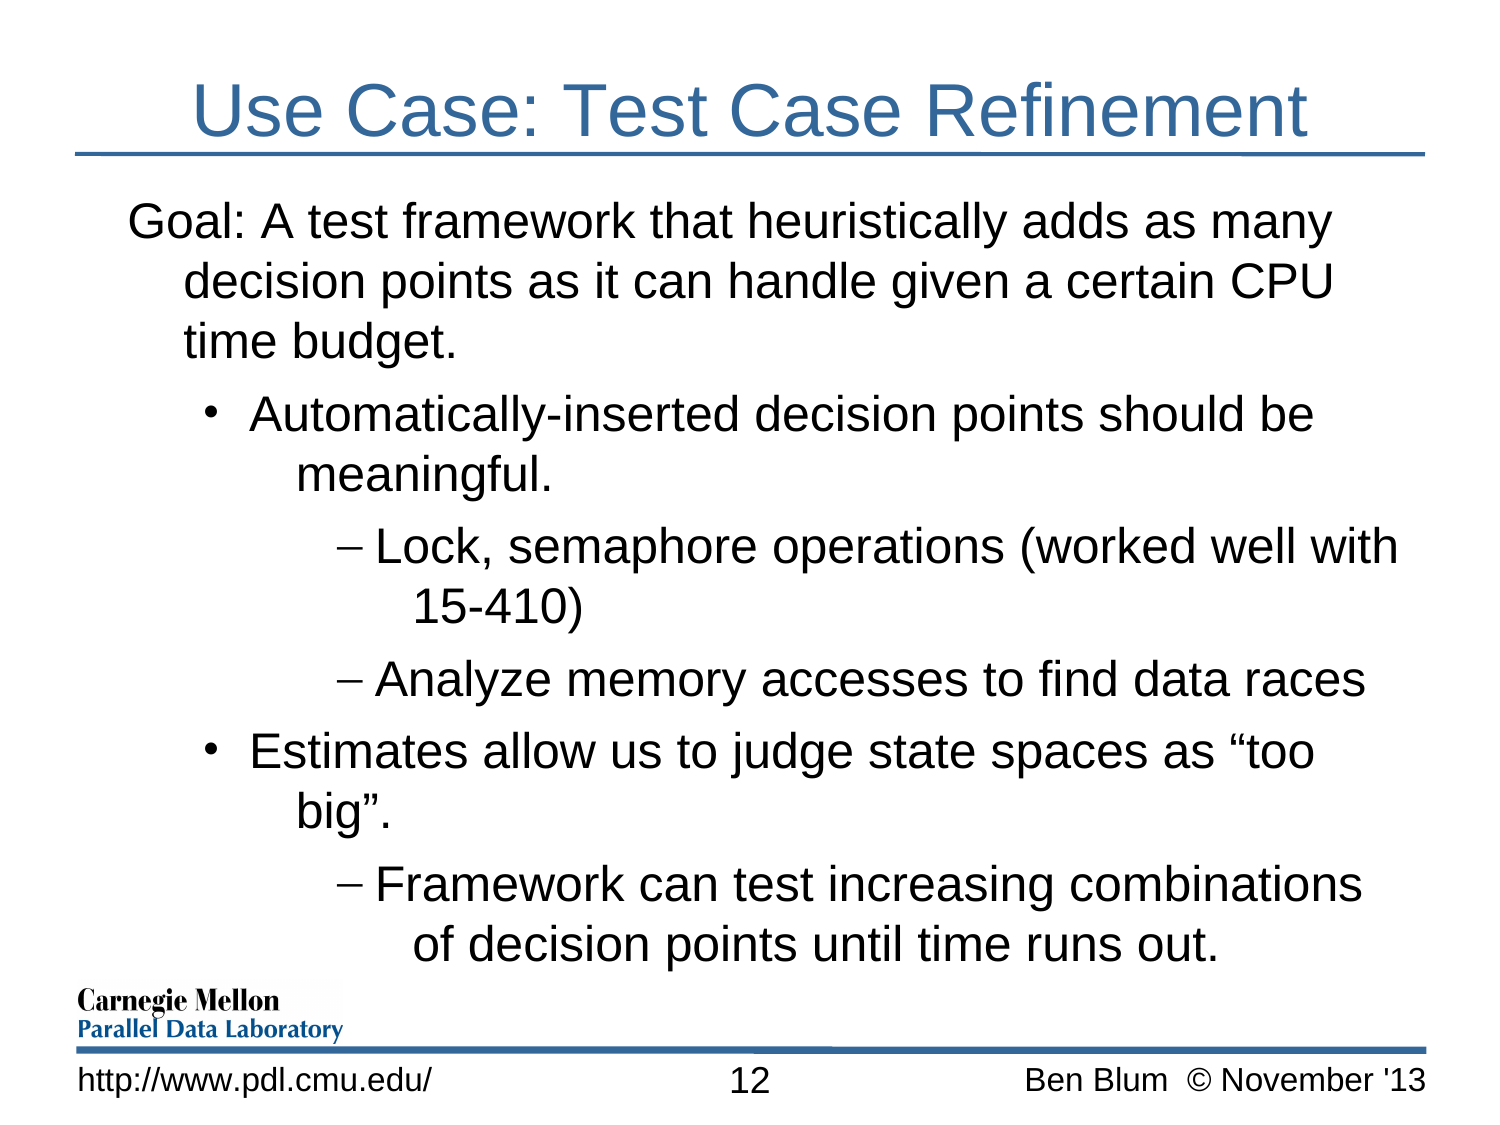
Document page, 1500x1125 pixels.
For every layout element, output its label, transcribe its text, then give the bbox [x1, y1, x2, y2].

list Goal: A test framework that heuristically adds as many decision points as it can handle given a certain CPU time budget. Automatically-inserted decision points should be meaningful. Lock, semaphore operations (worked well with 15-410) Analyze memory accesses to find data races Estimates allow us to judge state spaces as “too big”. Framework can test increasing combinations of decision points until time runs out. [112, 181, 1426, 938]
picture [77, 979, 343, 1044]
title Use Case: Test Case Refinement [112, 49, 1388, 163]
